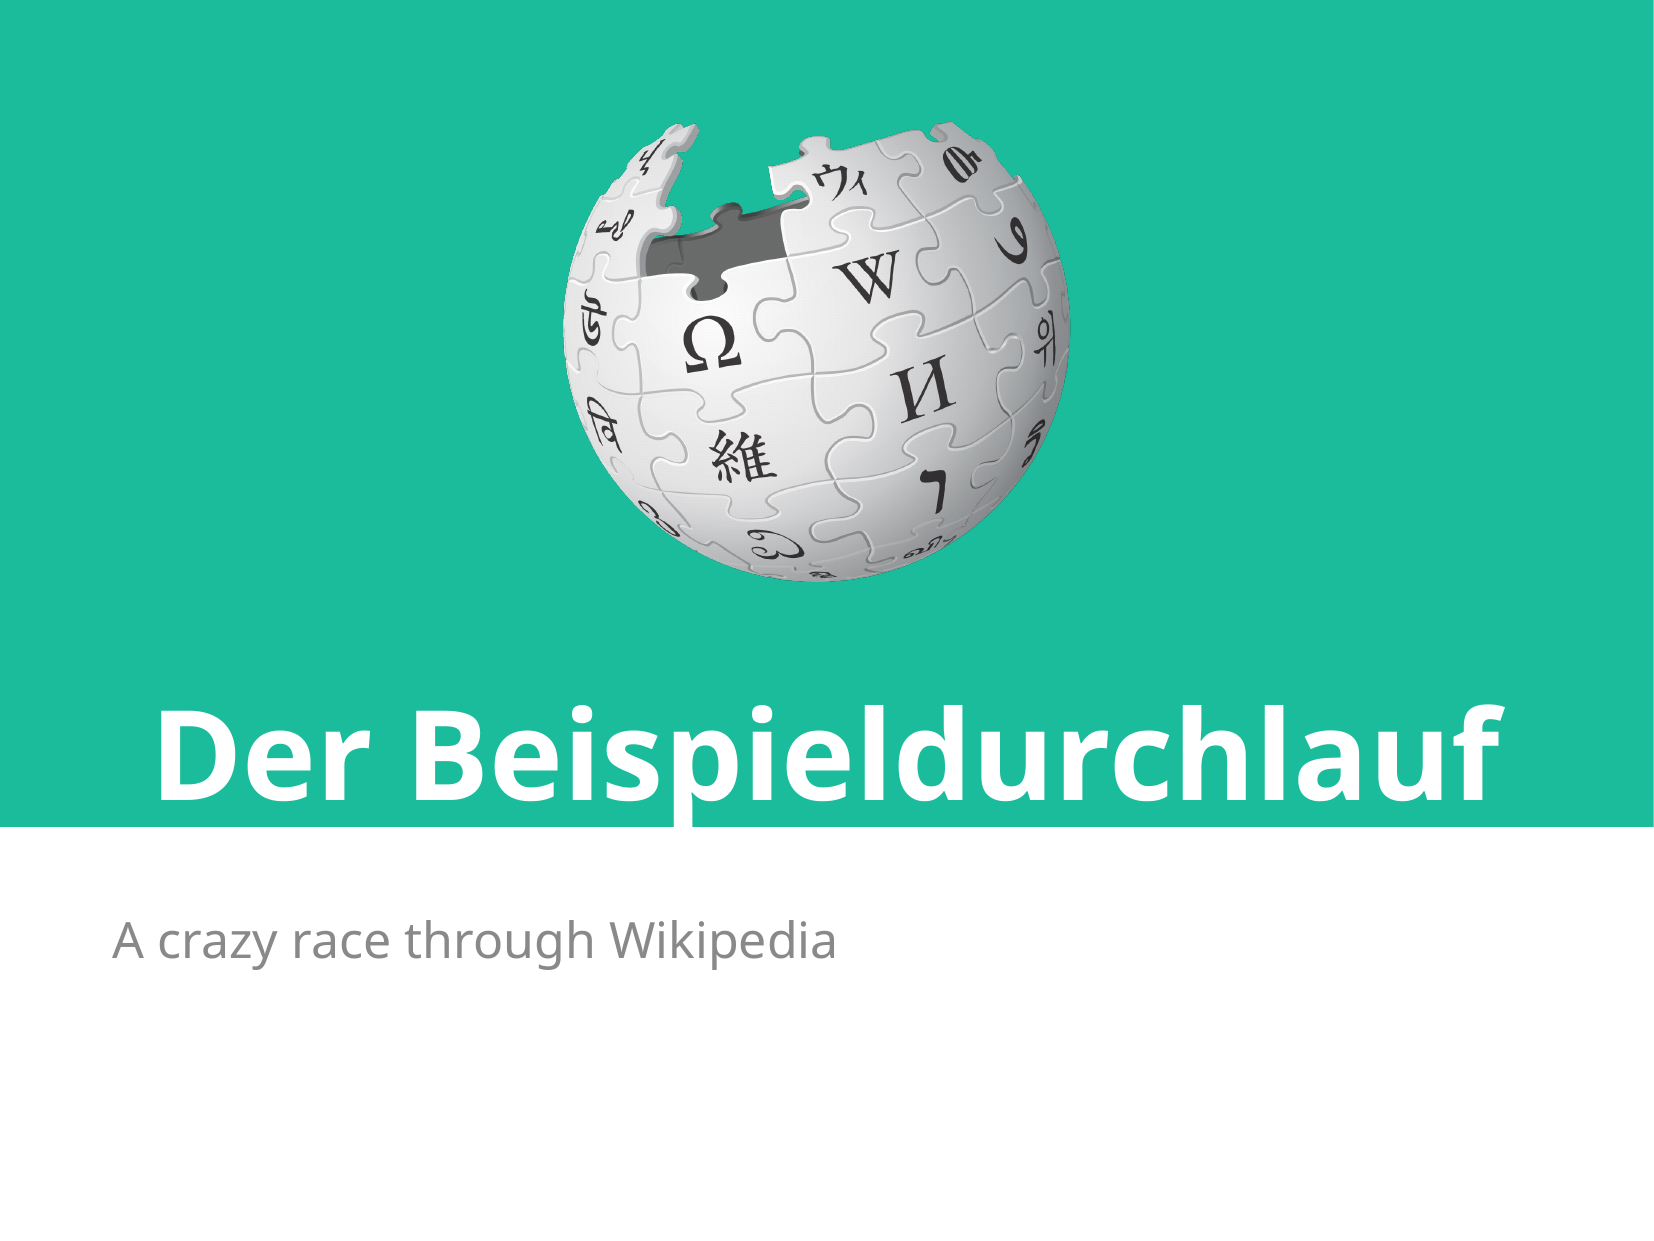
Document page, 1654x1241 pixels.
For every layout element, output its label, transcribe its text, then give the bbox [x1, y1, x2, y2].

list A crazy race through Wikipedia [112, 829, 1540, 1102]
picture [561, 118, 1073, 586]
title Der Beispieldurchlauf [112, 309, 1540, 826]
